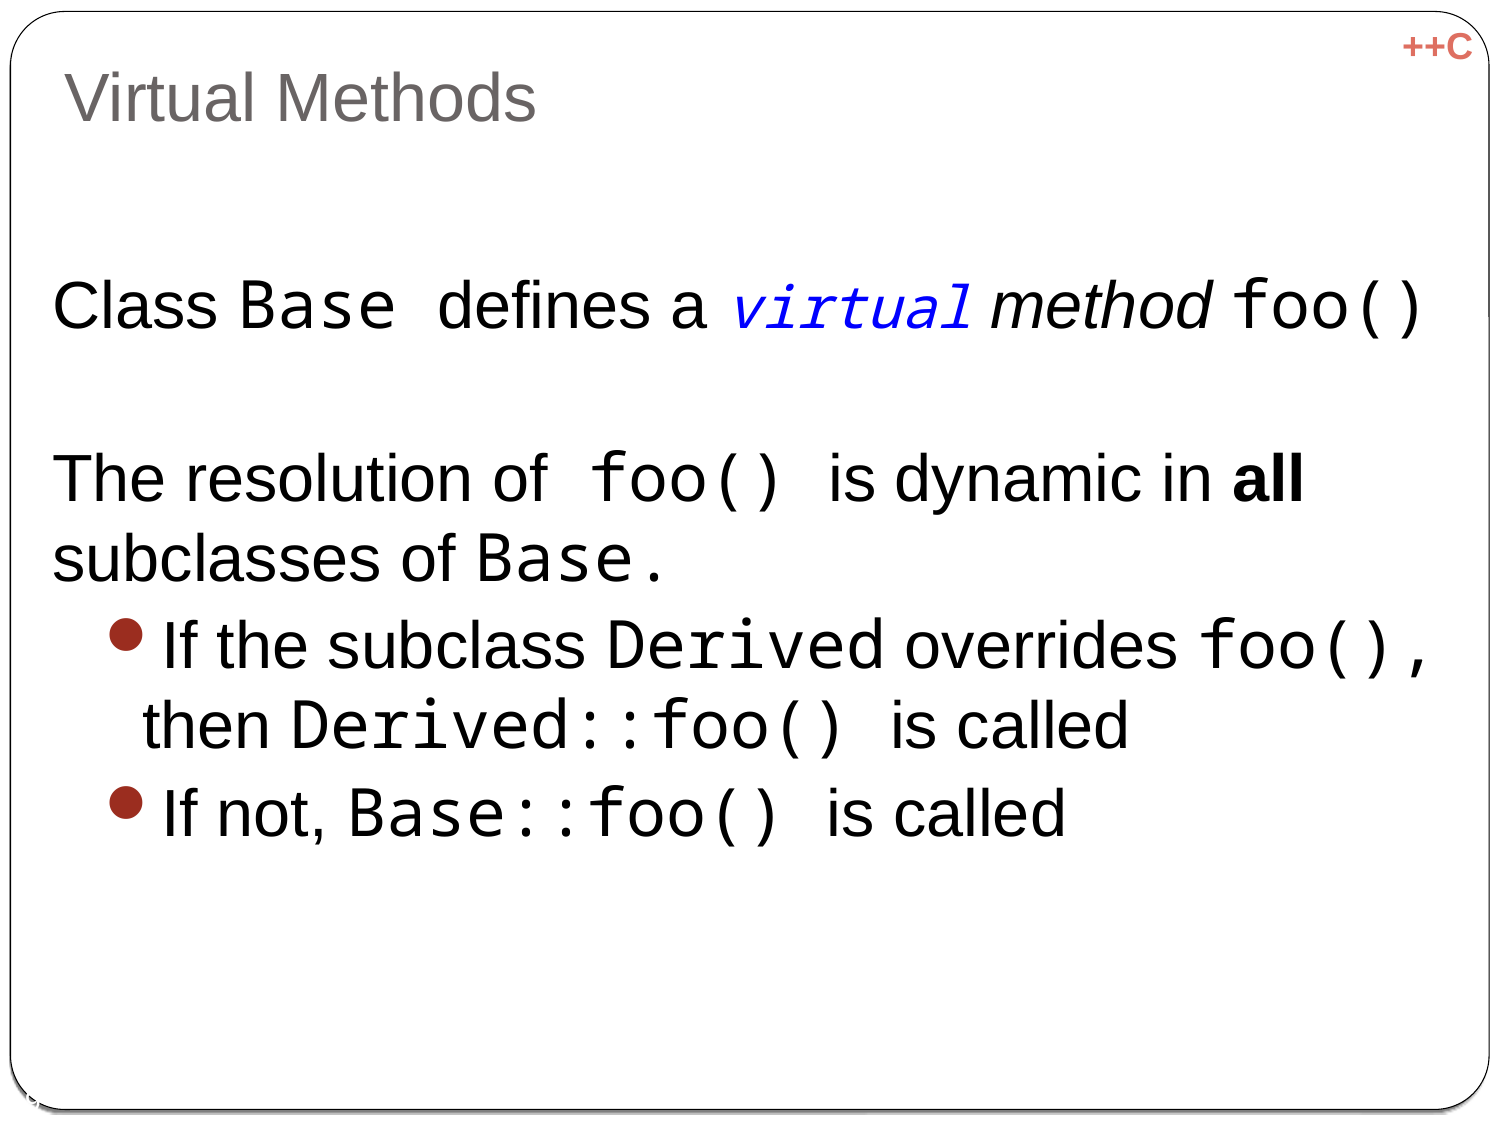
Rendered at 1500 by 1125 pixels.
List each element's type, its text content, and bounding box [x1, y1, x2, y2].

list Class Base defines a virtual method foo() The resolution of foo() is dynamic in all subclasses of Base. If the subclass Derived overrides foo(), then Derived::foo() is called If not, Base::foo() is called [37, 162, 1463, 1088]
title Virtual Methods [50, 45, 1450, 150]
slide_number <number> [0, 1074, 50, 1125]
